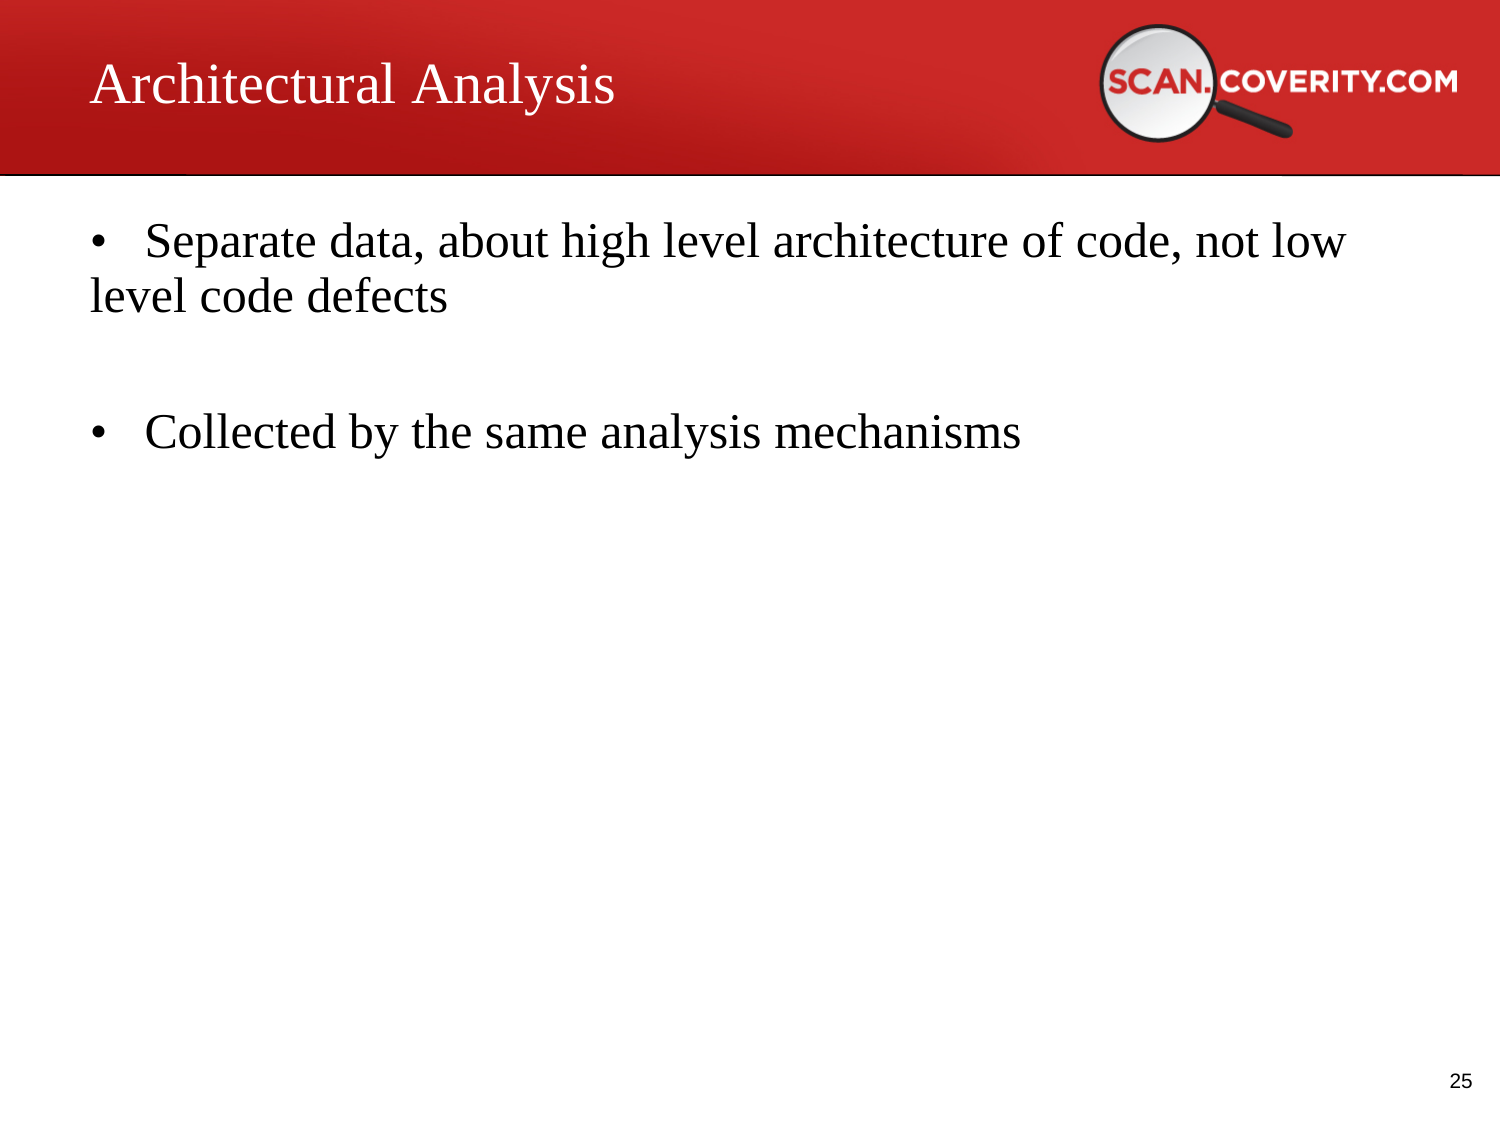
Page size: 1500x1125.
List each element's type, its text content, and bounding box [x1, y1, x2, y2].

title Architectural Analysis [74, 24, 1100, 143]
picture [0, 0, 1500, 174]
list Separate data, about high level architecture of code, not low level code defects Collected by the same analysis mechanisms [75, 205, 1426, 1125]
